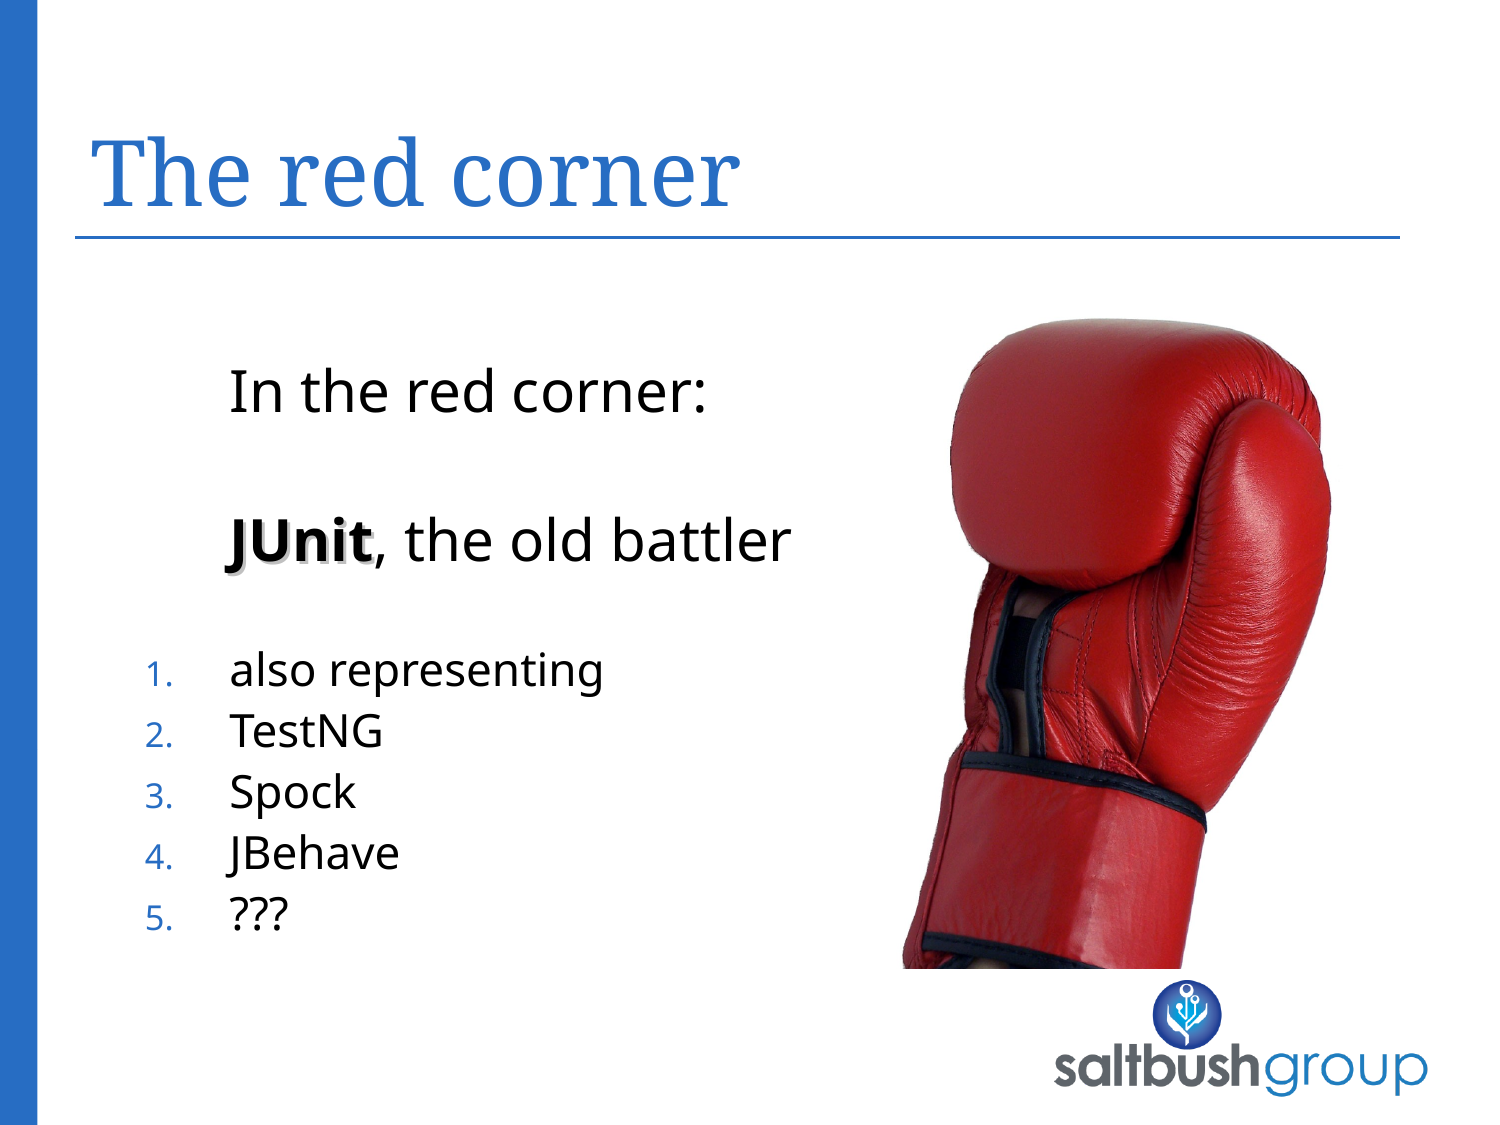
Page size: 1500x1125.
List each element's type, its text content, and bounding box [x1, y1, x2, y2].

picture [824, 316, 1418, 969]
list In the red corner: JUnit, the old battler also representing TestNG Spock JBehave ??? [129, 354, 1347, 981]
title The red corner [75, 45, 1500, 233]
picture [1054, 980, 1430, 1102]
